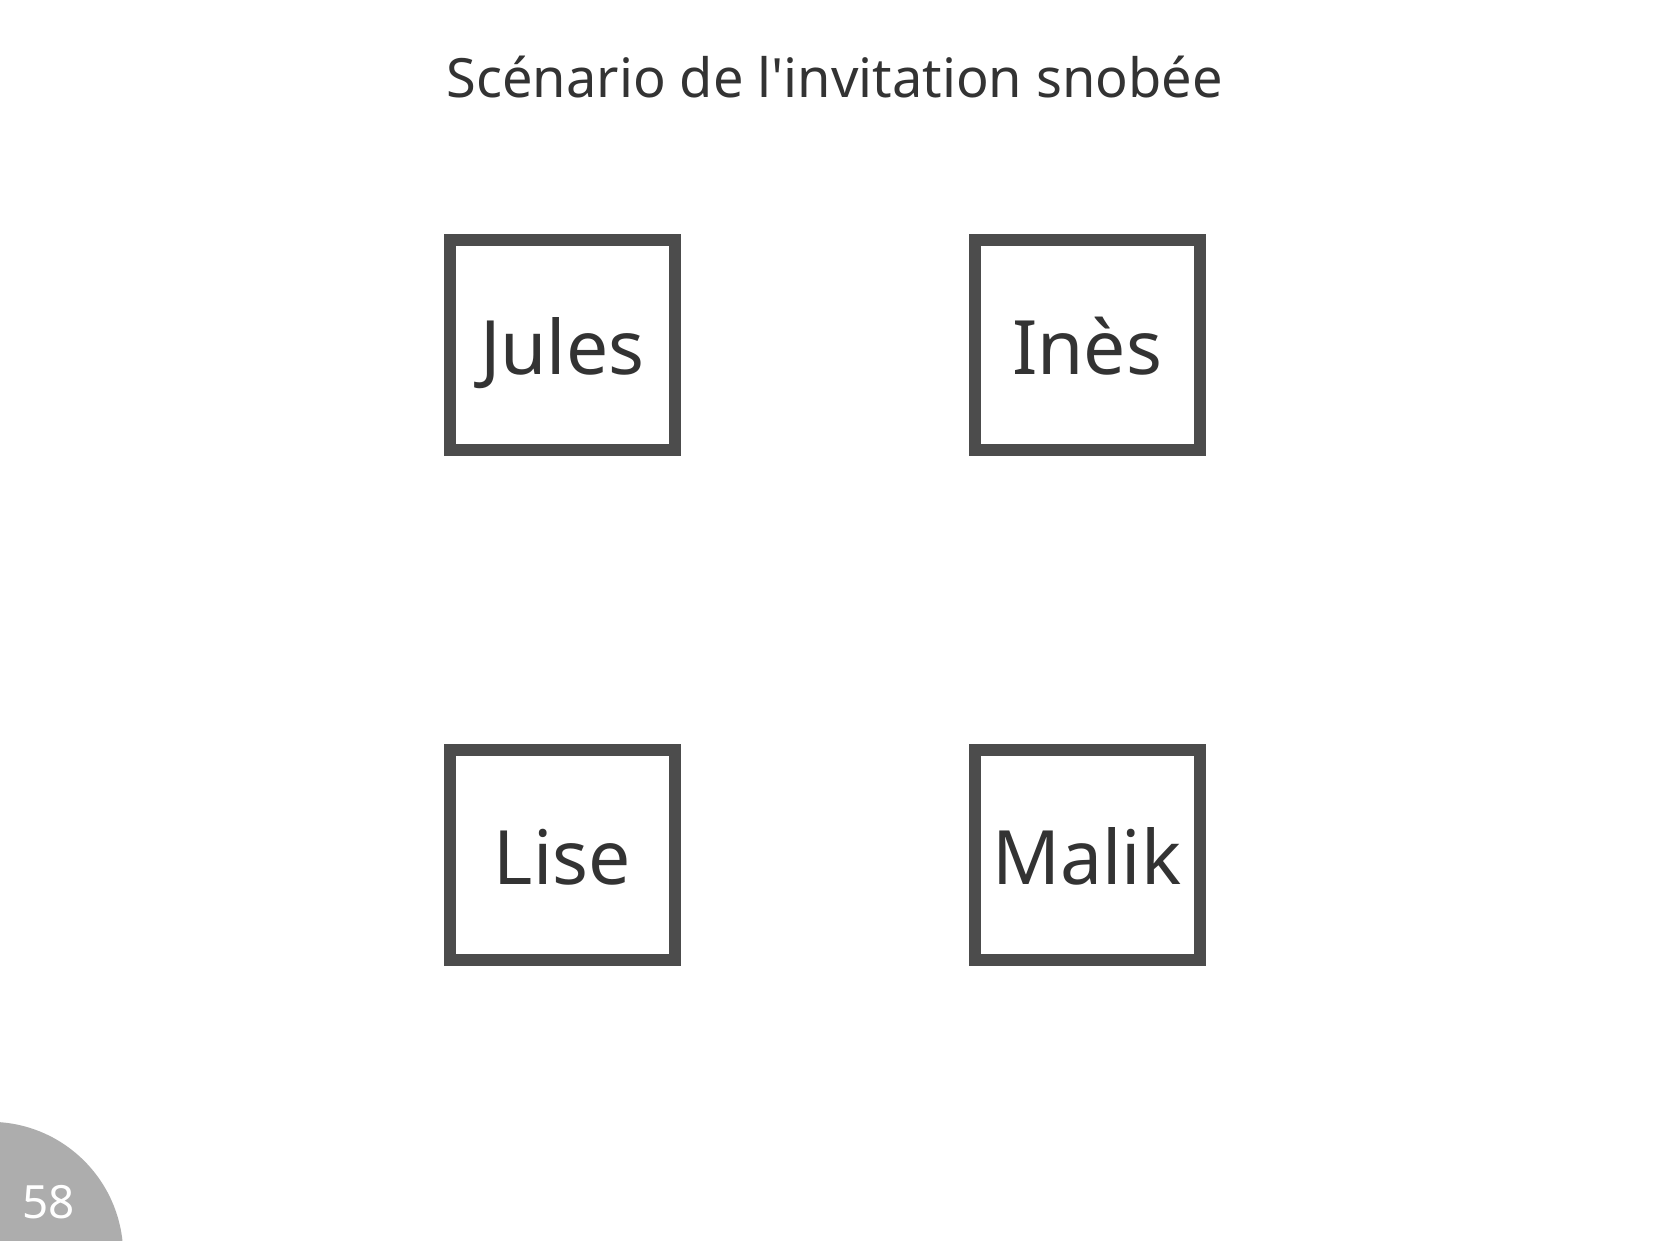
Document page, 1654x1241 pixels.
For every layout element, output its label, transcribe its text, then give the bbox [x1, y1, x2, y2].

text_box Scénario de l'invitation snobée [50, 3, 1621, 151]
text_box Malik [974, 750, 1200, 961]
text_box Inès [974, 240, 1200, 451]
text_box Lise [449, 750, 675, 961]
text_box Jules [449, 240, 675, 451]
